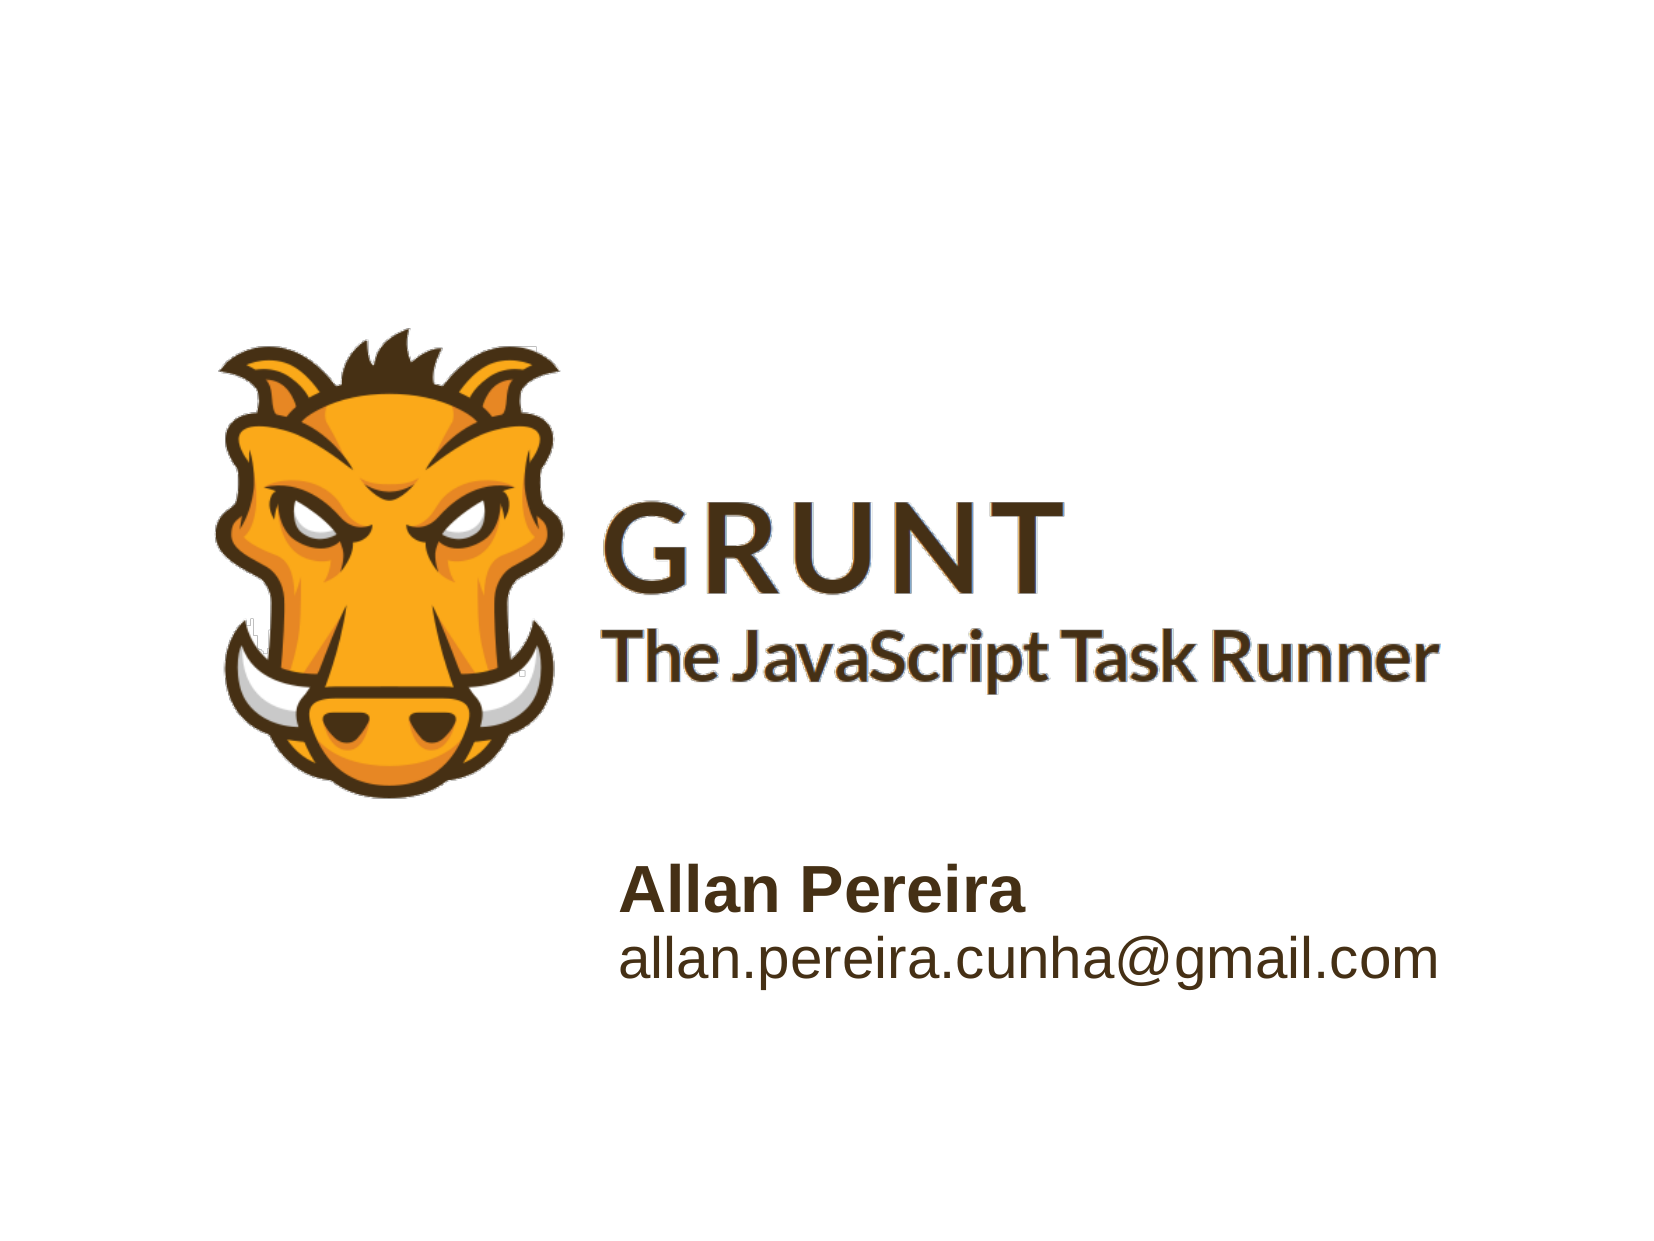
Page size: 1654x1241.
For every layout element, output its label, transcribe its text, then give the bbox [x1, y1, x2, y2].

picture [213, 327, 1441, 800]
text_box Allan Pereira allan.pereira.cunha@gmail.com [603, 844, 1474, 999]
